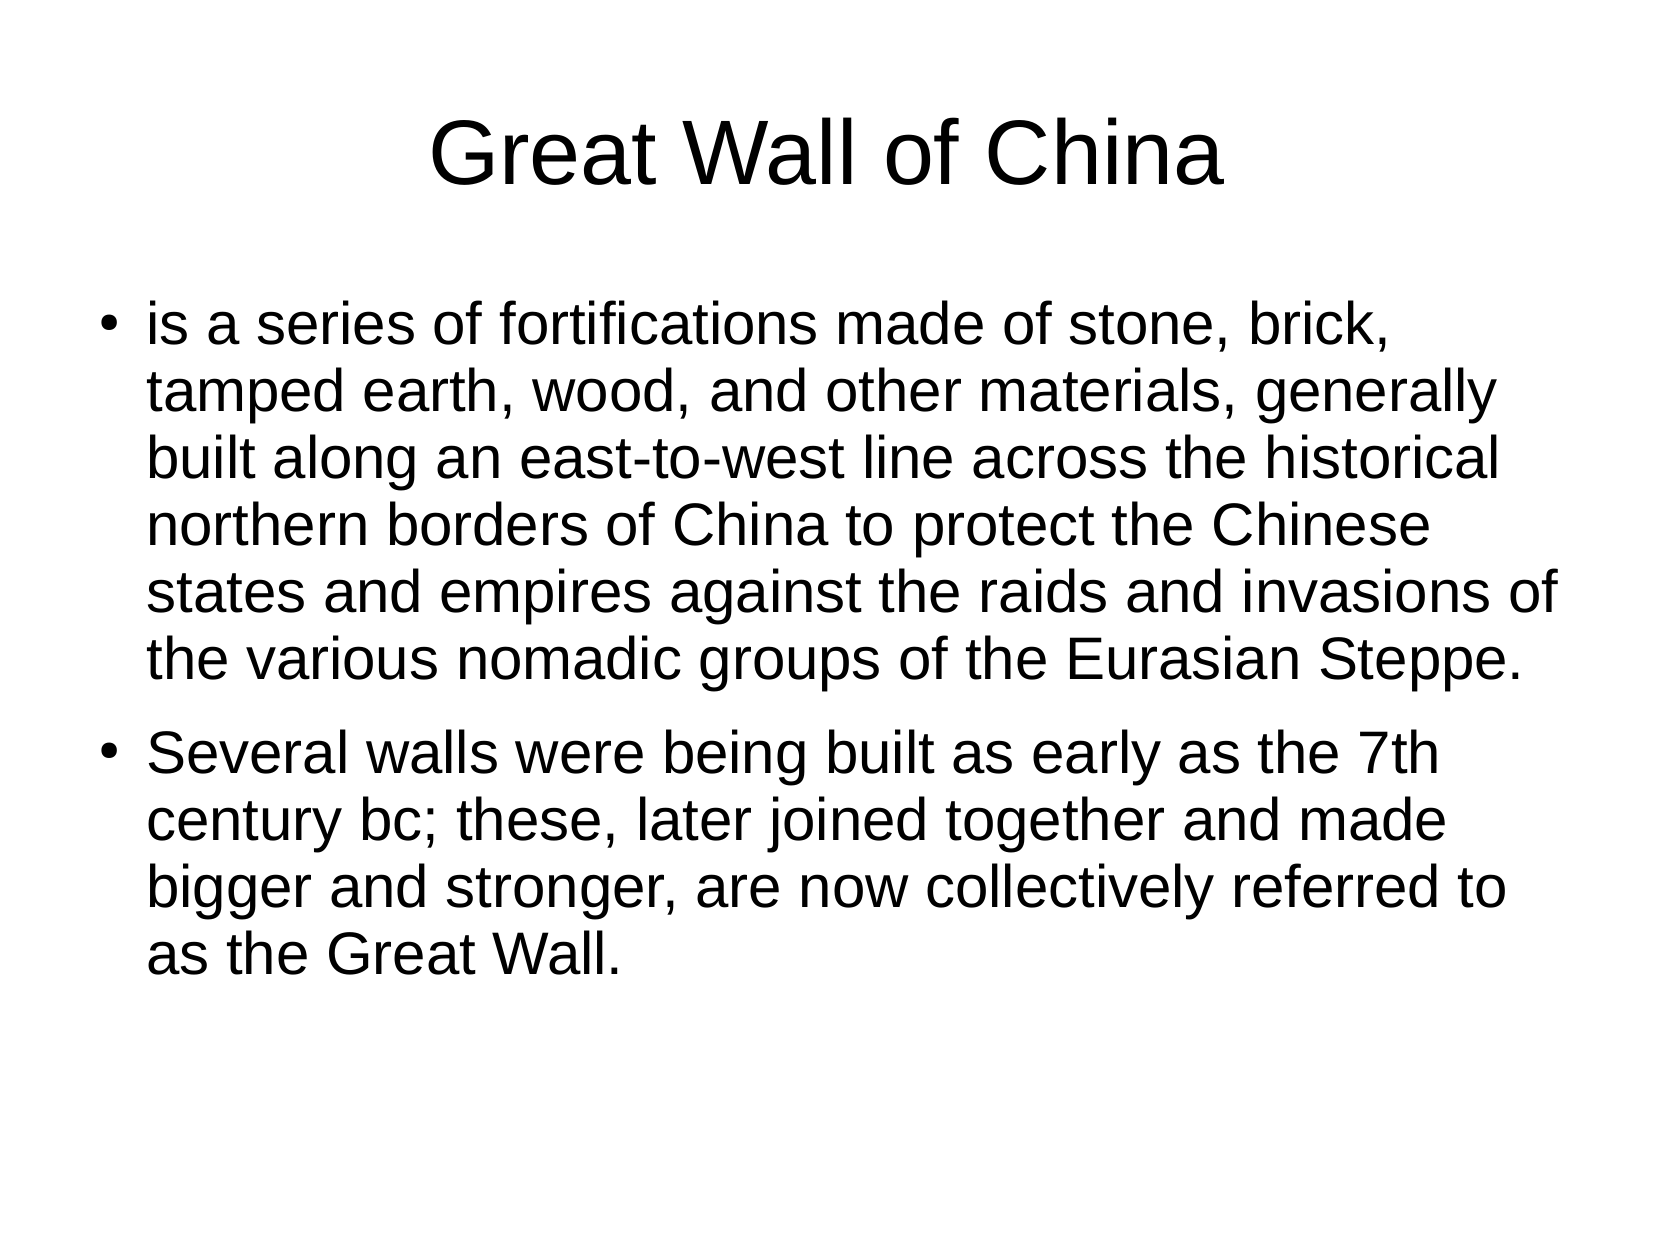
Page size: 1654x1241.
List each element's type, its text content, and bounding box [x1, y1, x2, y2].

list is a series of fortifications made of stone, brick, tamped earth, wood, and other materials, generally built along an east-to-west line across the historical northern borders of China to protect the Chinese states and empires against the raids and invasions of the various nomadic groups of the Eurasian Steppe. Several walls were being built as early as the 7th century bc; these, later joined together and made bigger and stronger, are now collectively referred to as the Great Wall. [82, 290, 1571, 1010]
title Great Wall of China [82, 49, 1571, 257]
